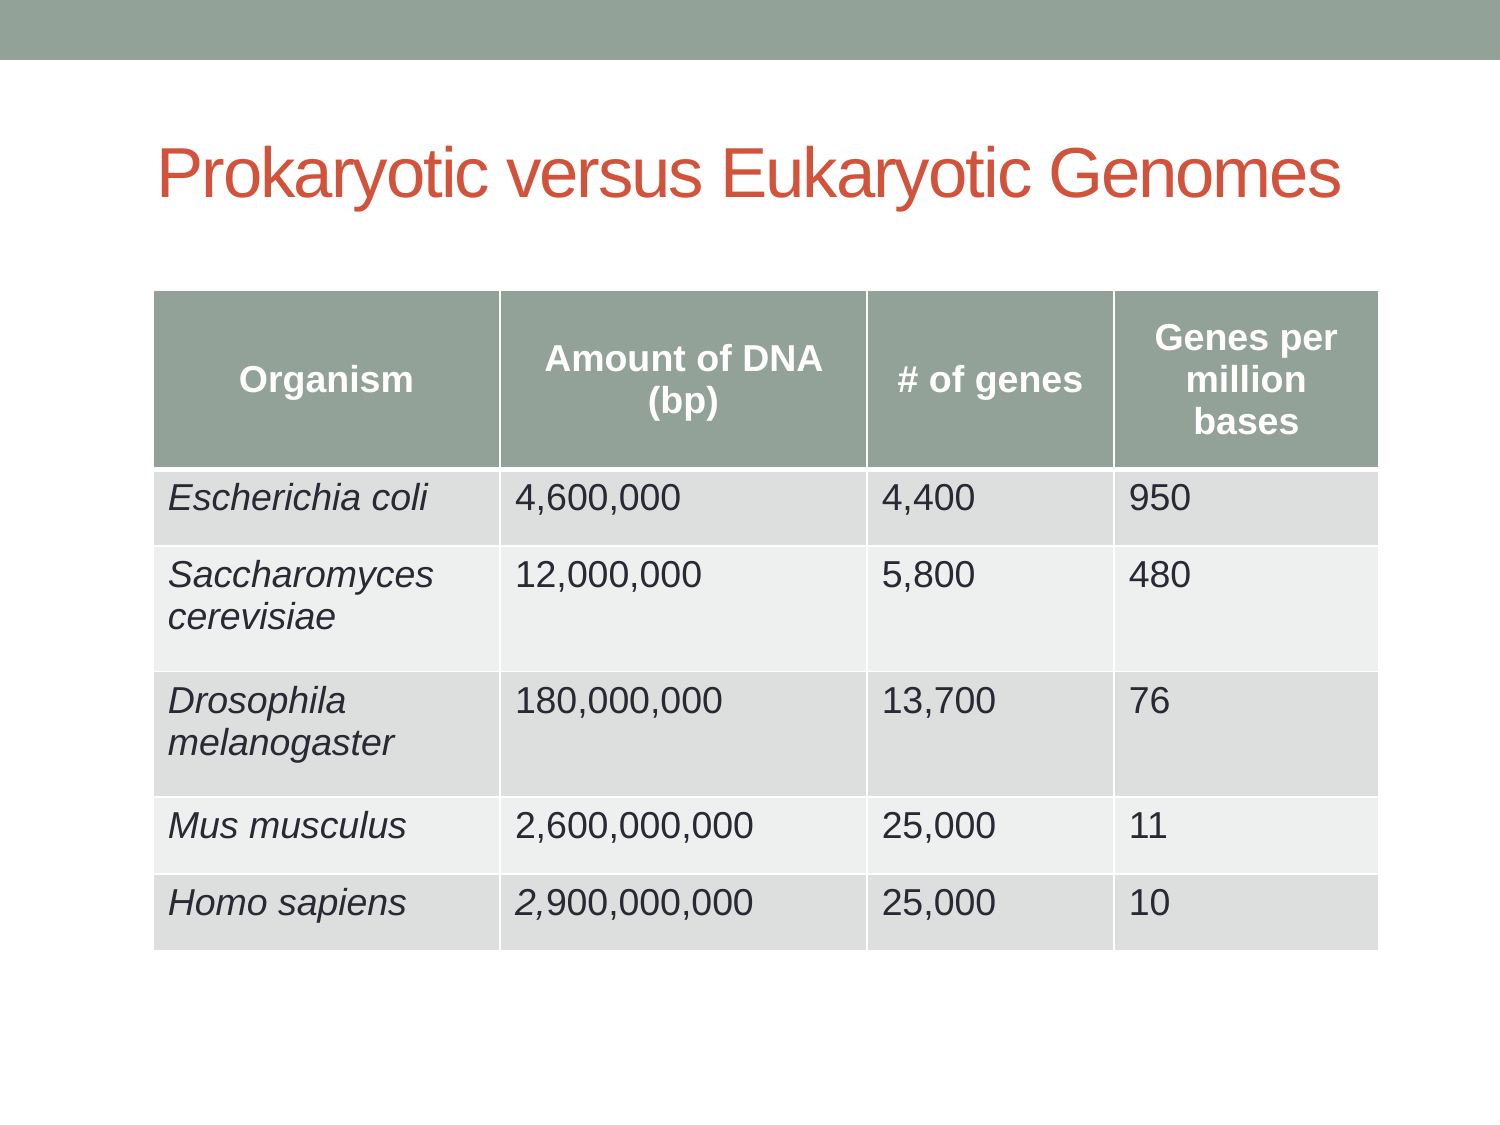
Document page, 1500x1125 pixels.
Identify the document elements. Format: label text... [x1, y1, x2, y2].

table_cell 5,800 [868, 547, 1113, 671]
table_header Amount of DNA (bp) [501, 291, 866, 467]
table_cell 11 [1115, 798, 1378, 873]
table_cell 10 [1115, 875, 1378, 950]
table_header Organism [154, 291, 499, 467]
table_header # of genes [868, 291, 1113, 467]
table_cell 180,000,000 [501, 672, 866, 796]
table_cell 480 [1115, 547, 1378, 671]
table_cell Saccharomyces cerevisiae [154, 547, 499, 671]
table_cell Escherichia coli [154, 472, 499, 545]
table_cell Drosophila melanogaster [154, 672, 499, 796]
table_cell Homo sapiens [154, 875, 499, 950]
table_cell 25,000 [868, 875, 1113, 950]
table_cell 2,900,000,000 [501, 875, 866, 950]
table_cell Mus musculus [154, 798, 499, 873]
table_cell 12,000,000 [501, 547, 866, 671]
table_header Genes per million bases [1115, 291, 1378, 467]
table_cell 25,000 [868, 798, 1113, 873]
table_cell 76 [1115, 672, 1378, 796]
table_cell 13,700 [868, 672, 1113, 796]
title Prokaryotic versus Eukaryotic Genomes [75, 87, 1425, 250]
table_cell 4,400 [868, 472, 1113, 545]
table_cell 950 [1115, 472, 1378, 545]
table_cell 4,600,000 [501, 472, 866, 545]
table_cell 2,600,000,000 [501, 798, 866, 873]
